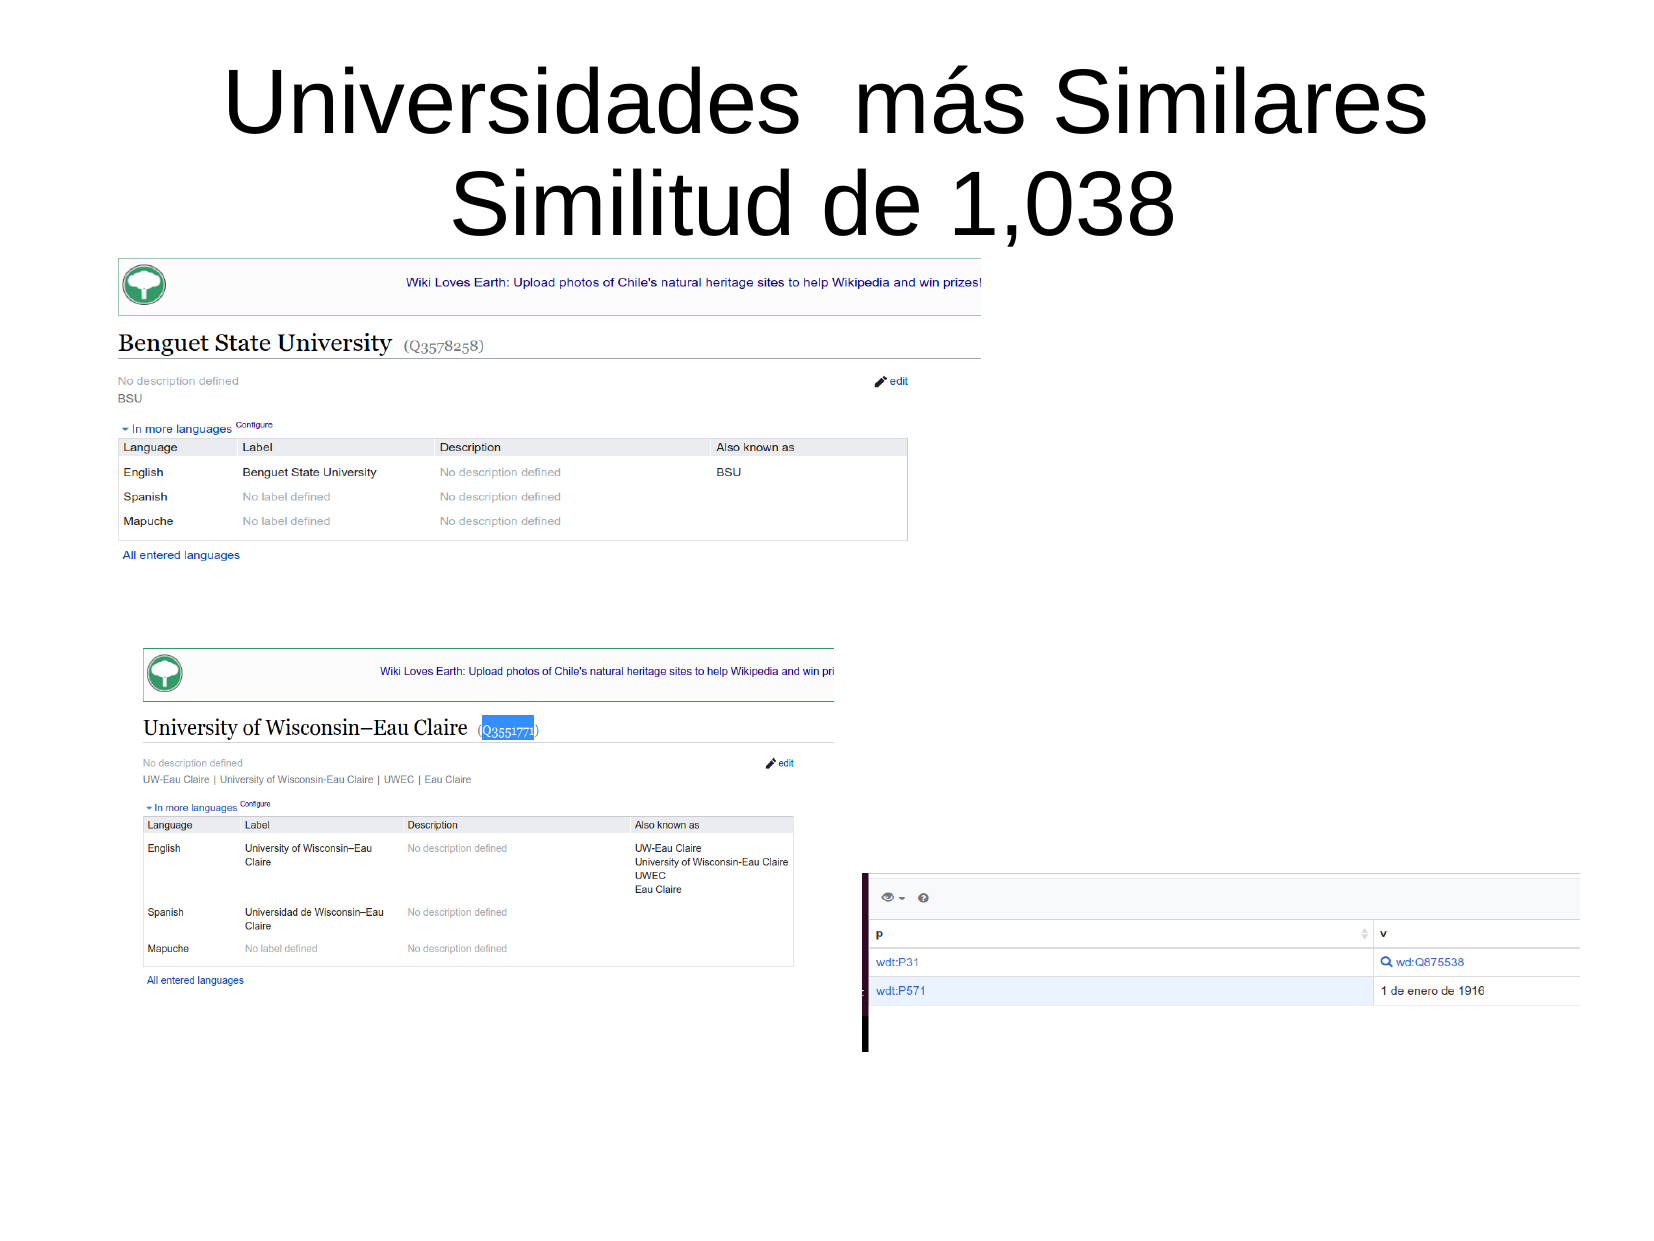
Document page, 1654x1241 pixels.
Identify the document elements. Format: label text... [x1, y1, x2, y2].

picture [862, 873, 1580, 1052]
title Universidades más Similares Similitud de 1,038 [82, 49, 1571, 257]
picture [111, 256, 981, 591]
picture [129, 637, 834, 1004]
